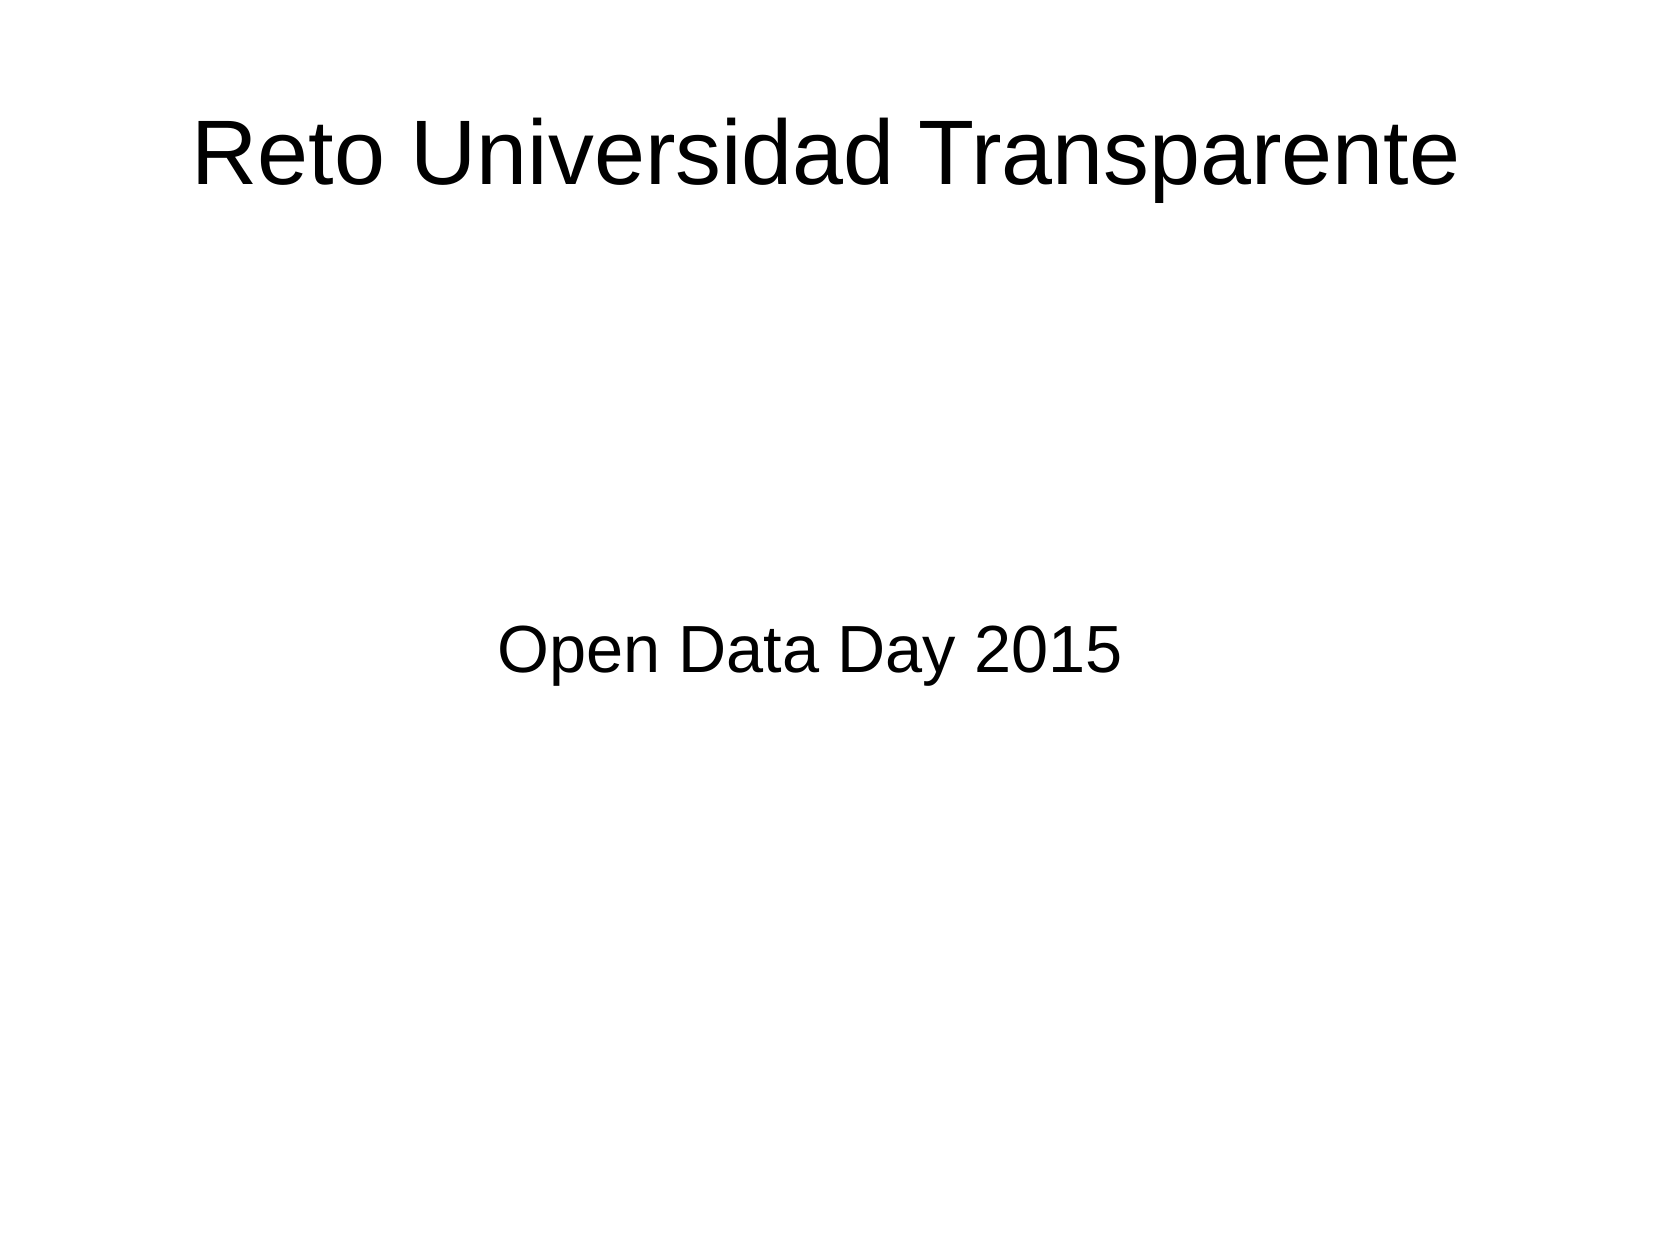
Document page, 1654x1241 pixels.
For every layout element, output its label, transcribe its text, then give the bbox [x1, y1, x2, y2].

title Reto Universidad Transparente [82, 49, 1571, 257]
subtitle Open Data Day 2015 [82, 290, 1538, 1010]
